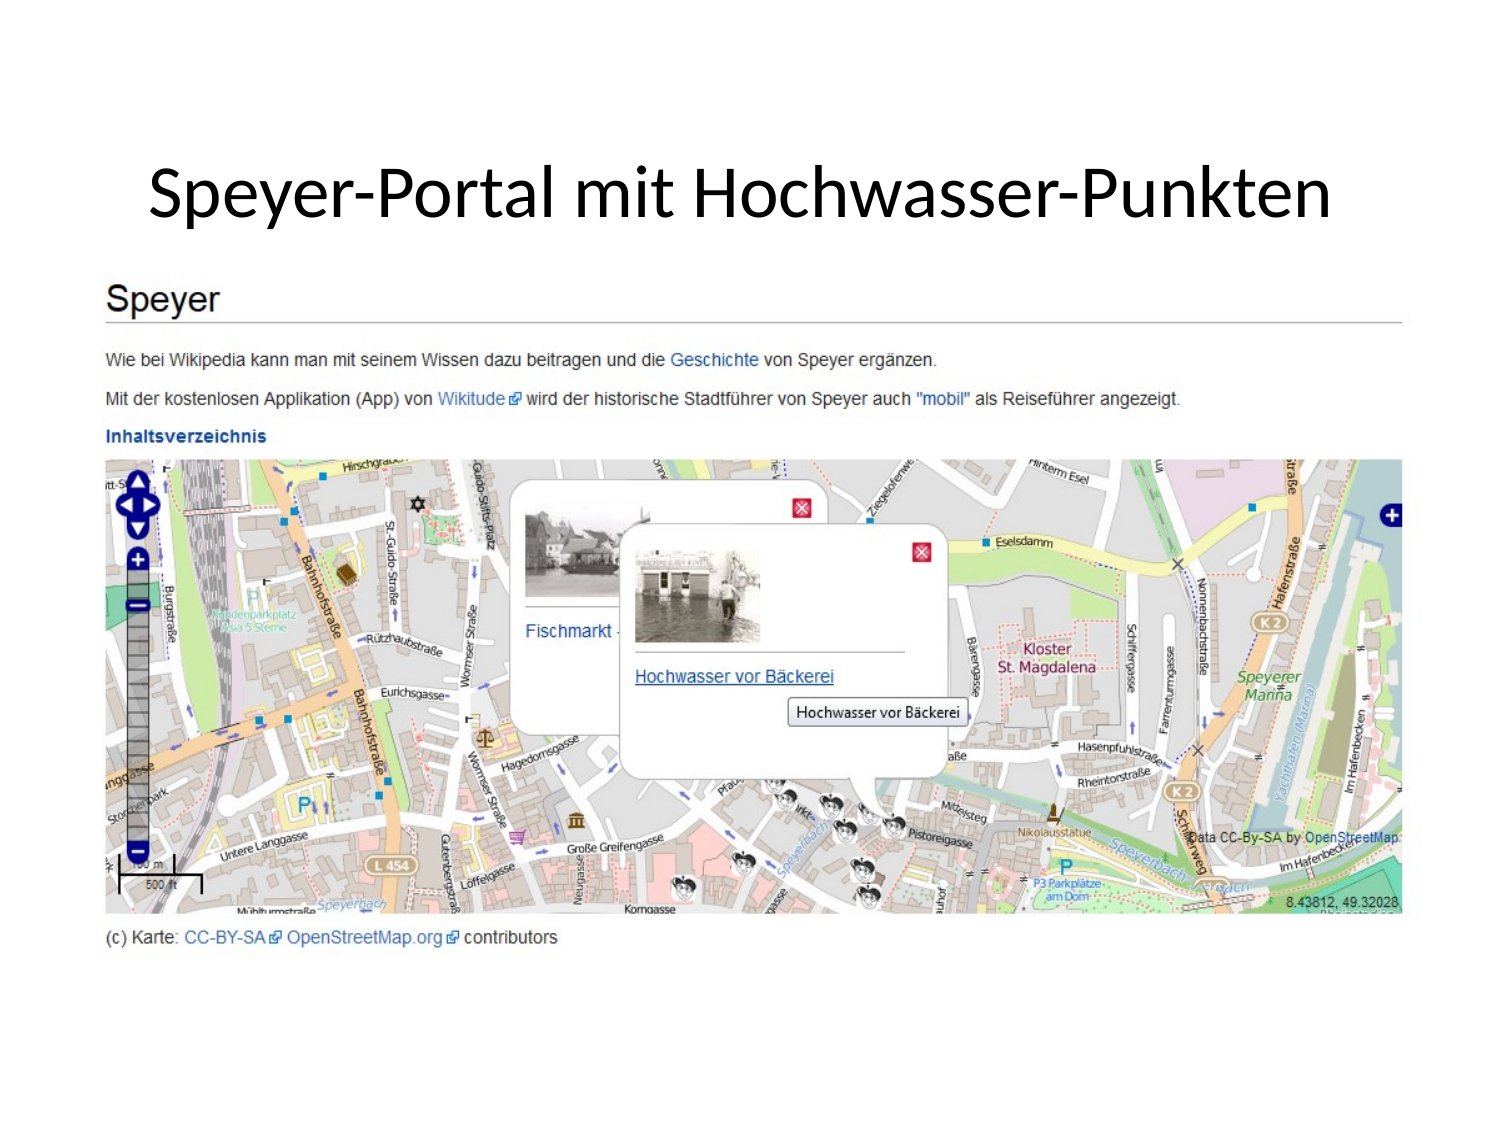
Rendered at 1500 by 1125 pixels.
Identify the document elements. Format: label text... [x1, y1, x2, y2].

title Speyer-Portal mit Hochwasser-Punkten [75, 45, 1426, 172]
list [75, 172, 1426, 1071]
picture [82, 252, 1426, 993]
